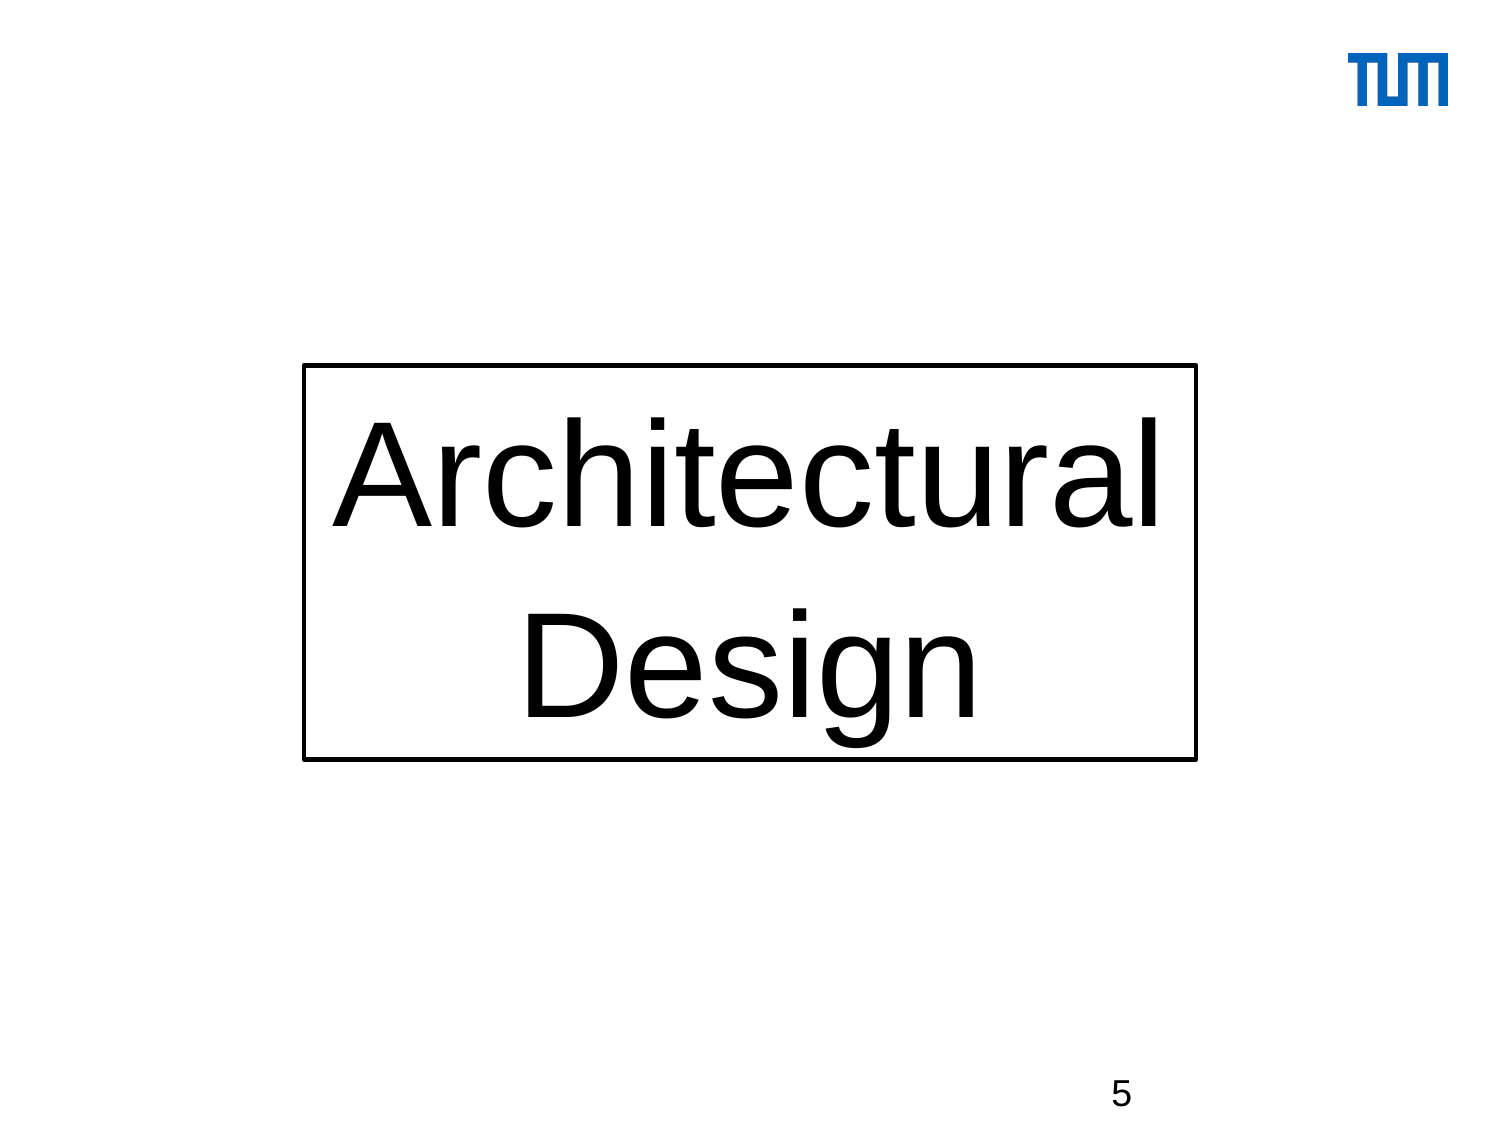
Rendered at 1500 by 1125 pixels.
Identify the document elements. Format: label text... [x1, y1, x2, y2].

text_box Architectural Design [303, 365, 1197, 760]
picture [1348, 53, 1448, 106]
text_box <number> [1111, 1061, 1448, 1122]
